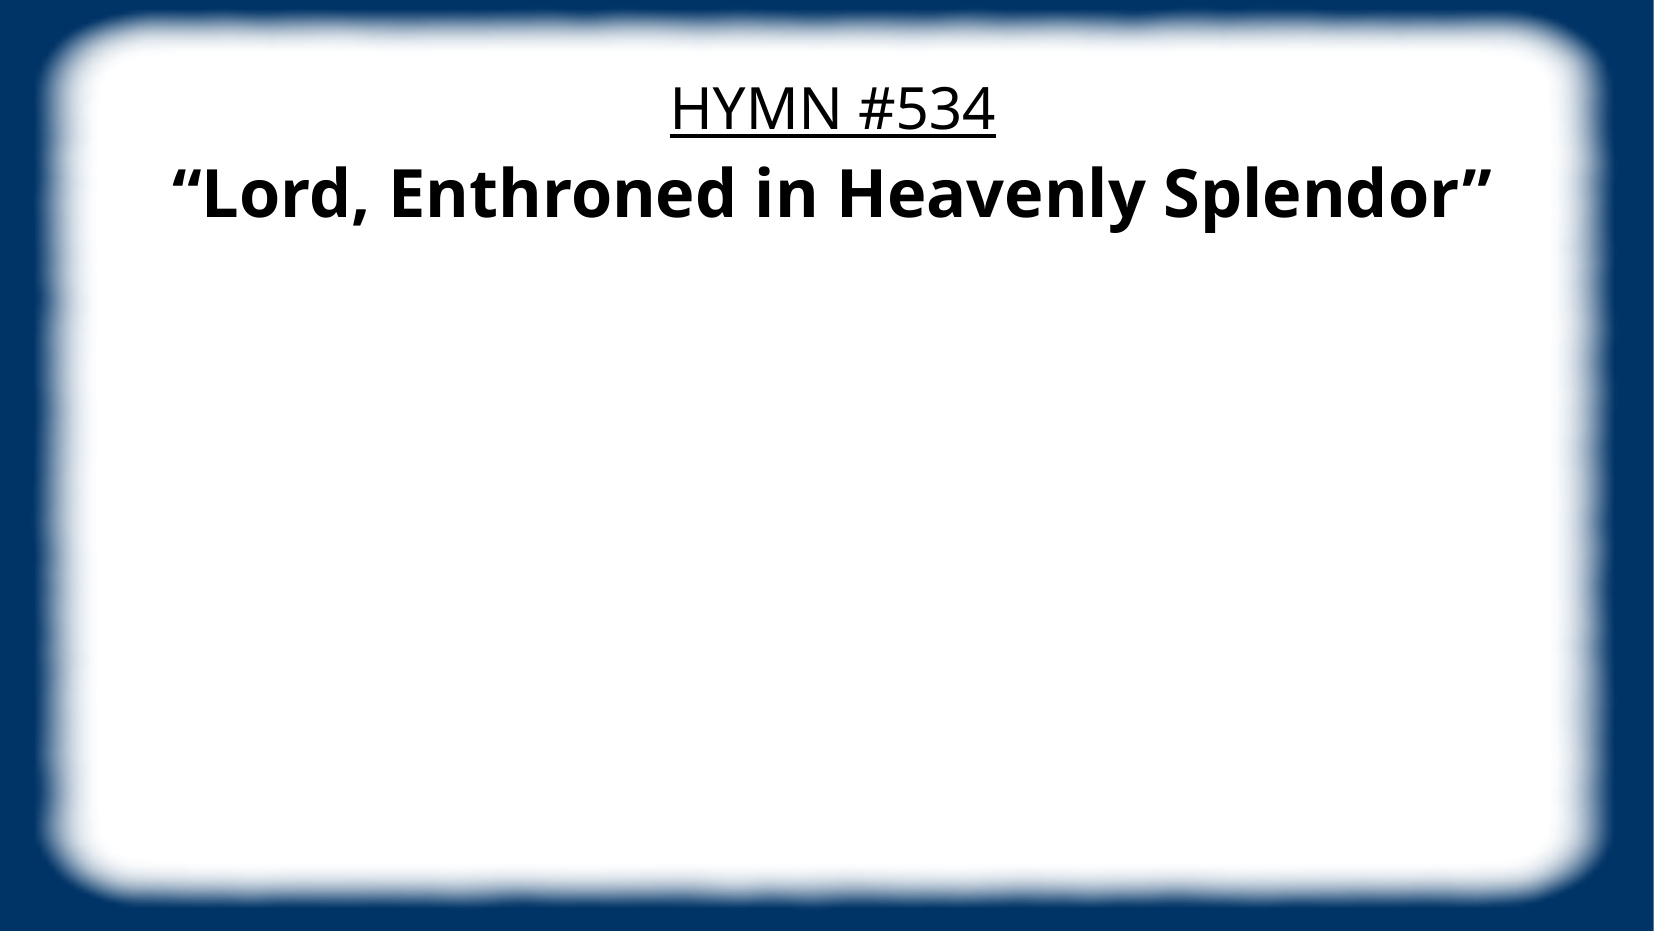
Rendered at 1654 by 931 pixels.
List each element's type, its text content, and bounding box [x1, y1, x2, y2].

picture [0, 0, 1654, 931]
text_box HYMN #534 “Lord, Enthroned in Heavenly Splendor” [75, 60, 1591, 241]
